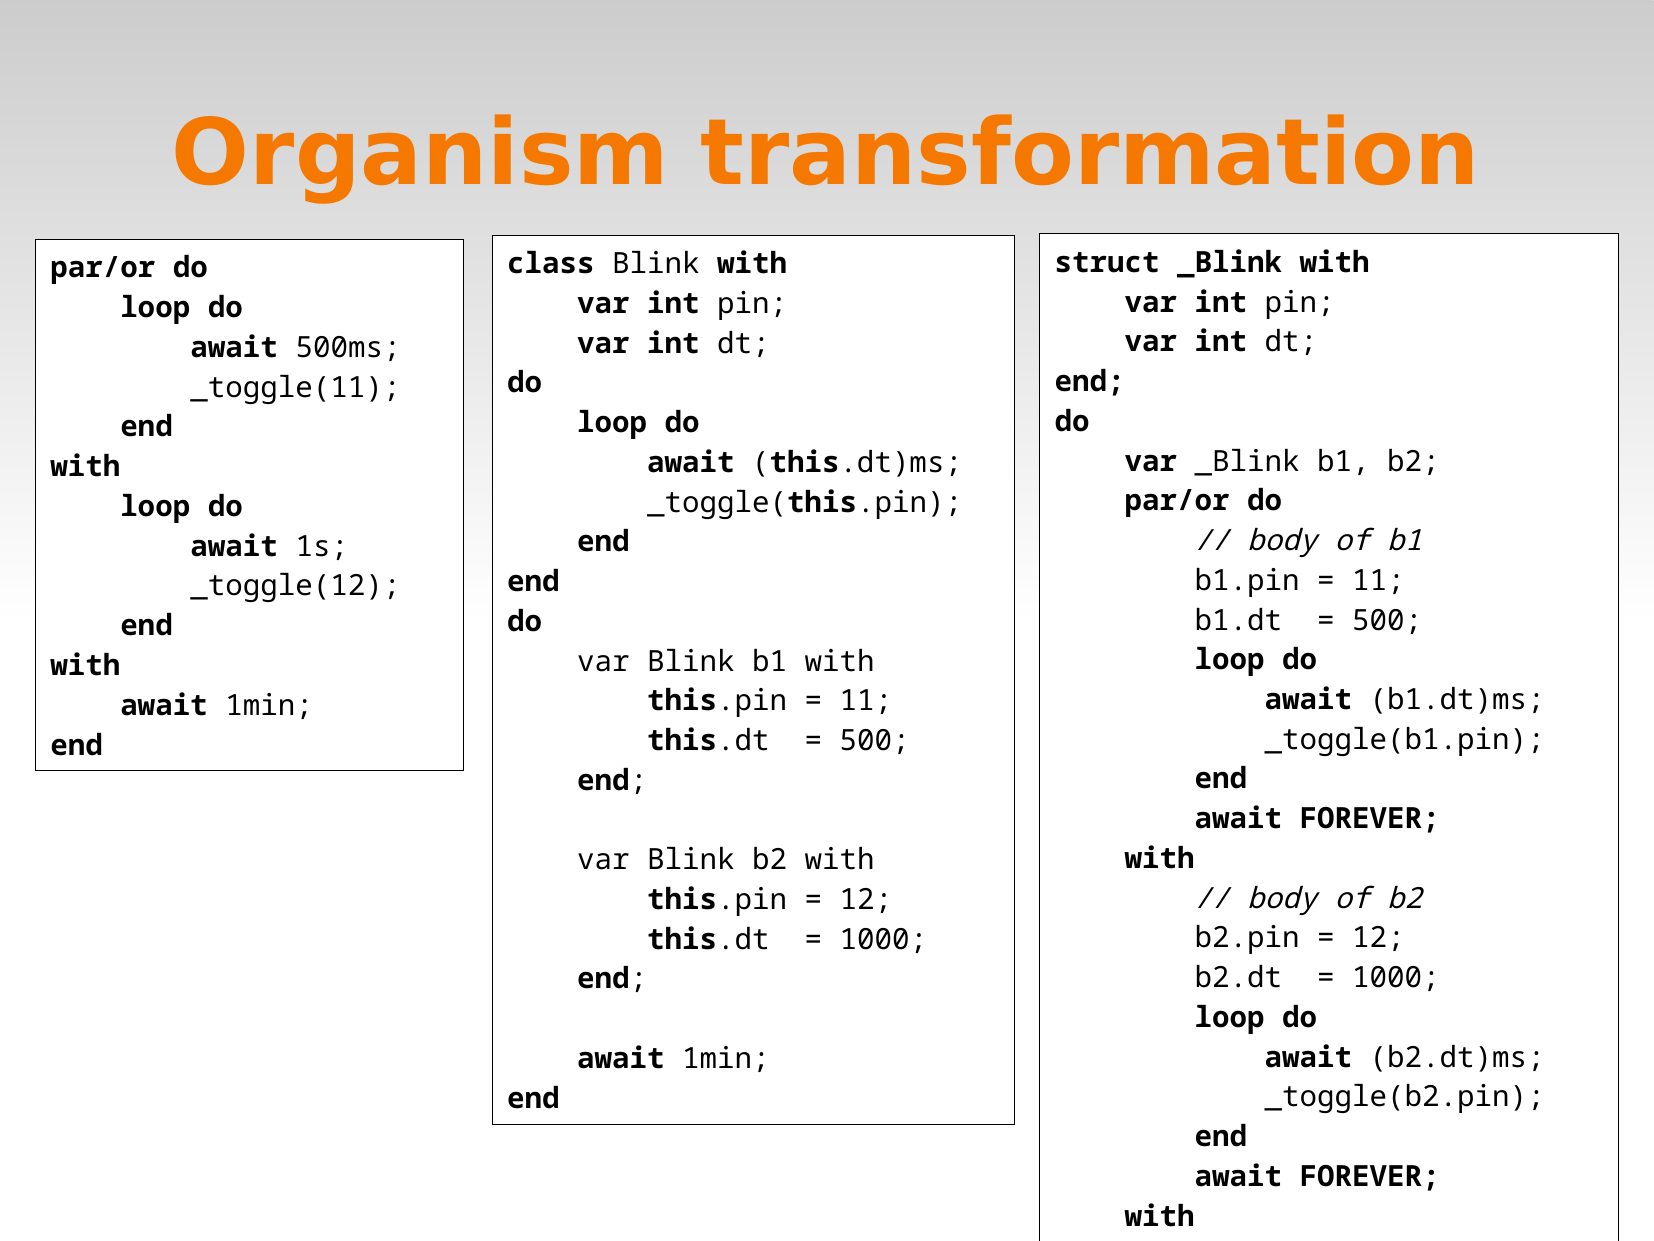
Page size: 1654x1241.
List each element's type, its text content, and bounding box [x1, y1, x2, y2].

text_box par/or do loop do await 500ms; _toggle(11); end with loop do await 1s; _toggle(12); end with await 1min; end [35, 239, 464, 708]
text_box struct _Blink with var int pin; var int dt; end; do var _Blink b1, b2; par/or do // body of b1 b1.pin = 11; b1.dt = 500; loop do await (b1.dt)ms; _toggle(b1.pin); end await FOREVER; with // body of b2 b2.pin = 12; b2.dt = 1000; loop do await (b2.dt)ms; _toggle(b2.pin); end await FOREVER; with await 1min; end end [1039, 233, 1619, 1223]
title Organism transformation [82, 49, 1571, 257]
text_box class Blink with var int pin; var int dt; do loop do await (this.dt)ms; _toggle(this.pin); end end do var Blink b1 with this.pin = 11; this.dt = 500; end; var Blink b2 with this.pin = 12; this.dt = 1000; end; await 1min; end [492, 235, 1015, 1019]
